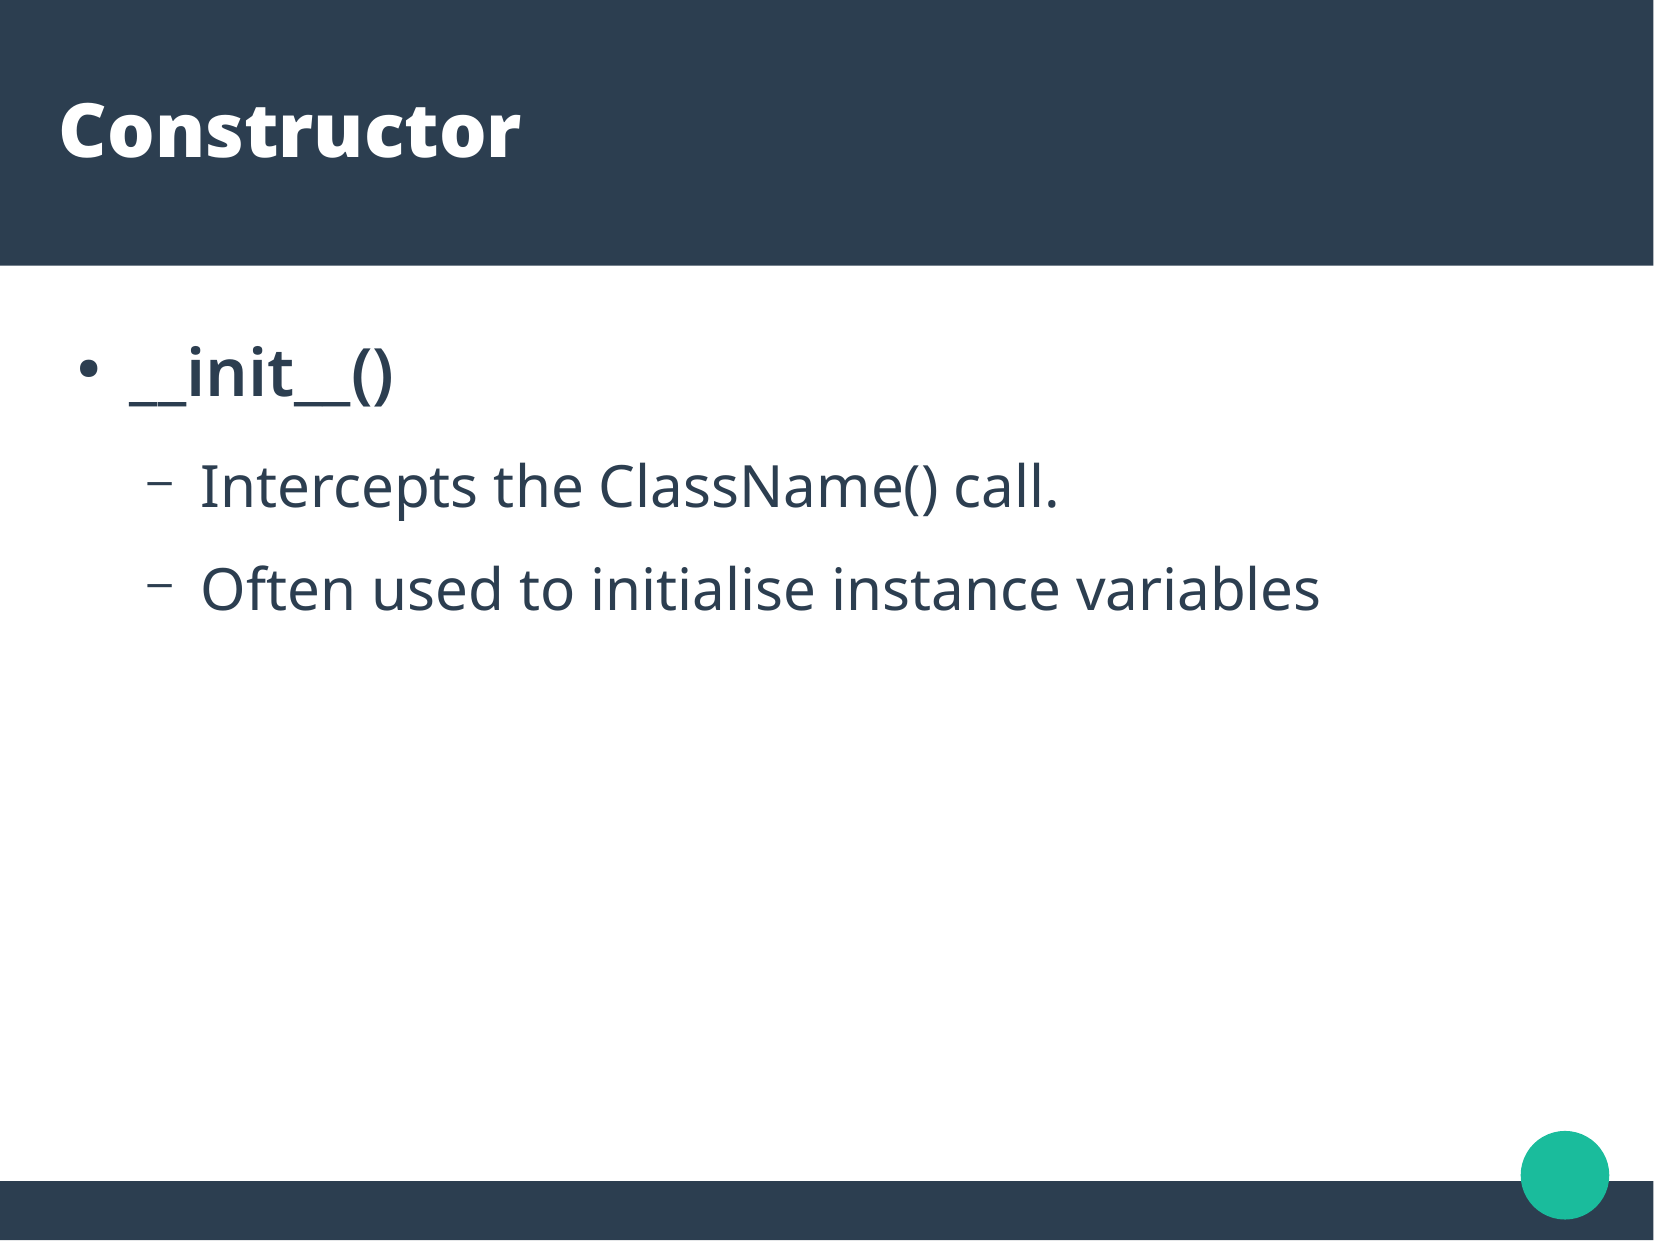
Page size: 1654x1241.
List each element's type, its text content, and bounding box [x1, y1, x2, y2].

title Constructor [59, 49, 1595, 207]
list __init__() Intercepts the ClassName() call. Often used to initialise instance variables [59, 324, 1595, 1152]
